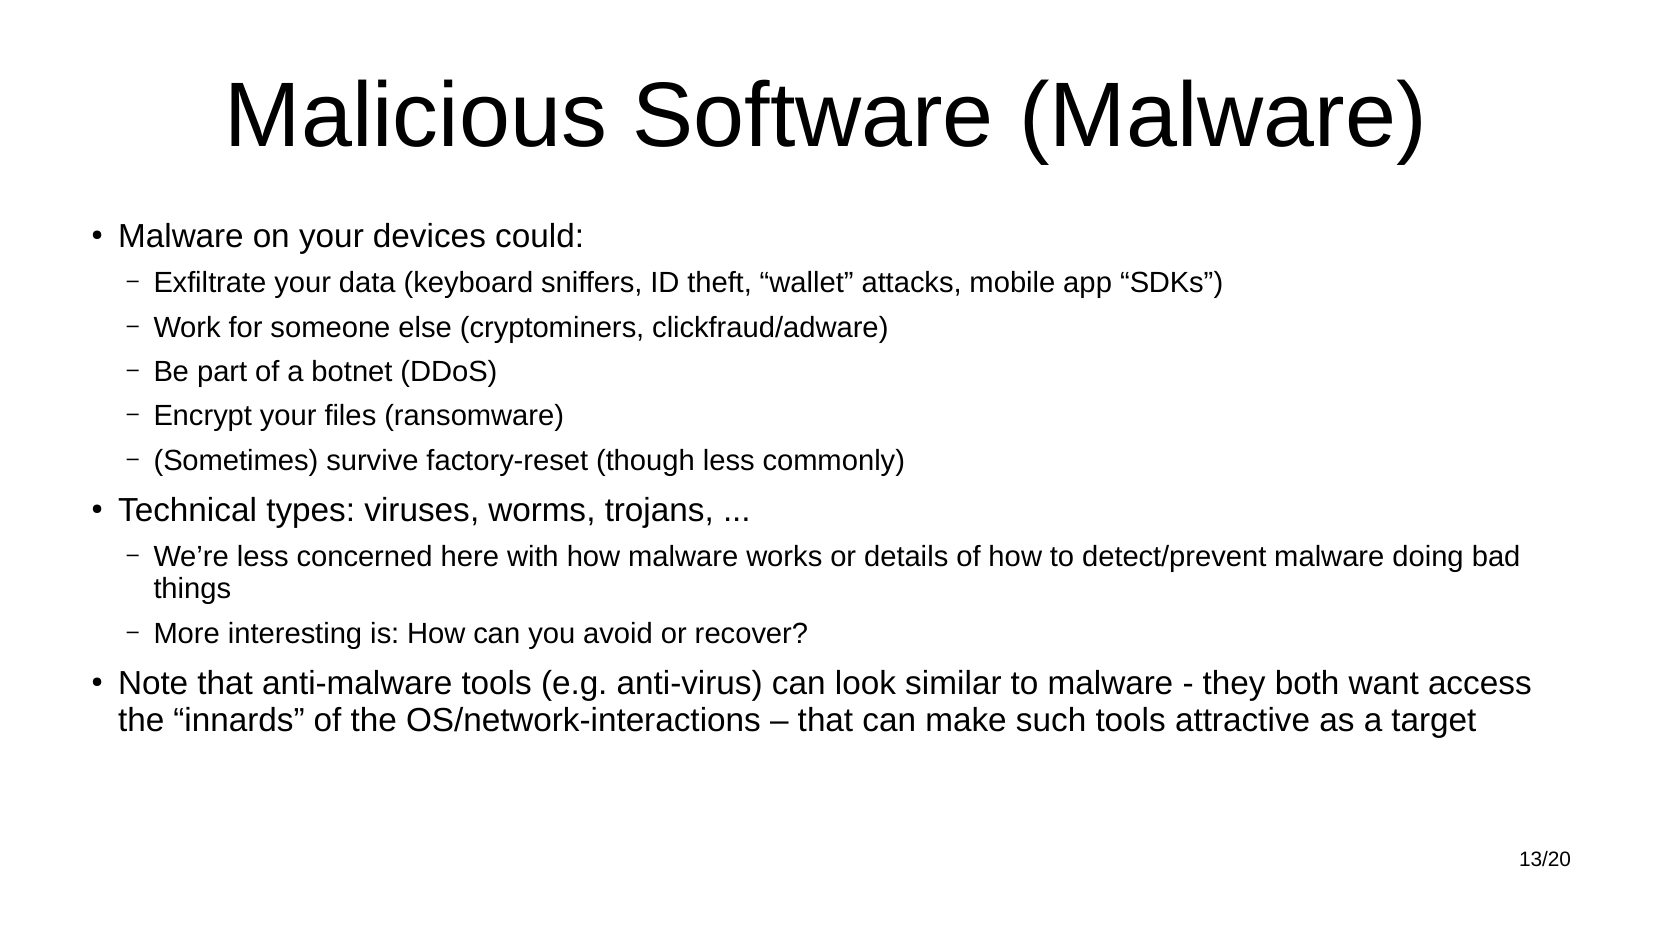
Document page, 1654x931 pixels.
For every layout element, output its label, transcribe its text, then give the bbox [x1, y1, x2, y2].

list Malware on your devices could: Exfiltrate your data (keyboard sniffers, ID theft, “wallet” attacks, mobile app “SDKs”) Work for someone else (cryptominers, clickfraud/adware) Be part of a botnet (DDoS) Encrypt your files (ransomware) (Sometimes) survive factory-reset (though less commonly) Technical types: viruses, worms, trojans, ... We’re less concerned here with how malware works or details of how to detect/prevent malware doing bad things More interesting is: How can you avoid or recover? Note that anti-malware tools (e.g. anti-virus) can look similar to malware - they both want access the “innards” of the OS/network-interactions – that can make such tools attractive as a target [82, 217, 1571, 758]
title Malicious Software (Malware) [82, 37, 1571, 193]
